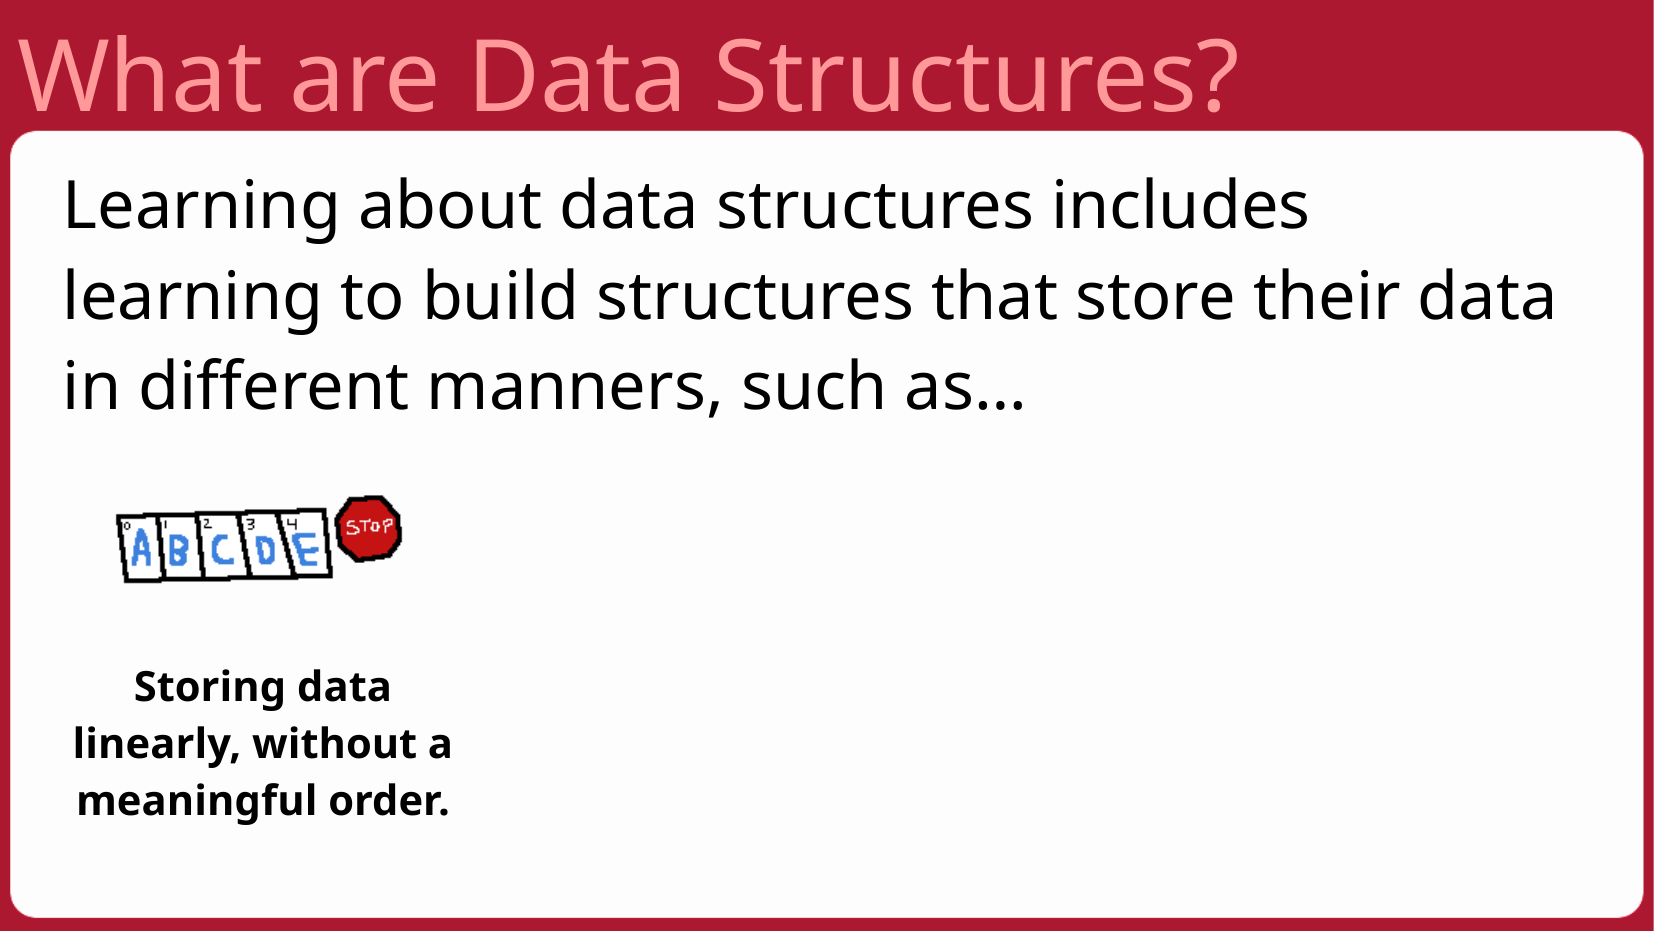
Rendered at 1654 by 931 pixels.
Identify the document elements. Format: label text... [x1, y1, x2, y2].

text_box Storing data linearly, without a meaningful order. [45, 648, 481, 836]
title What are Data Structures? [17, 8, 1573, 136]
text_box Learning about data structures includes learning to build structures that store their data in different manners, such as… [62, 157, 1577, 397]
picture [0, 0, 1654, 931]
